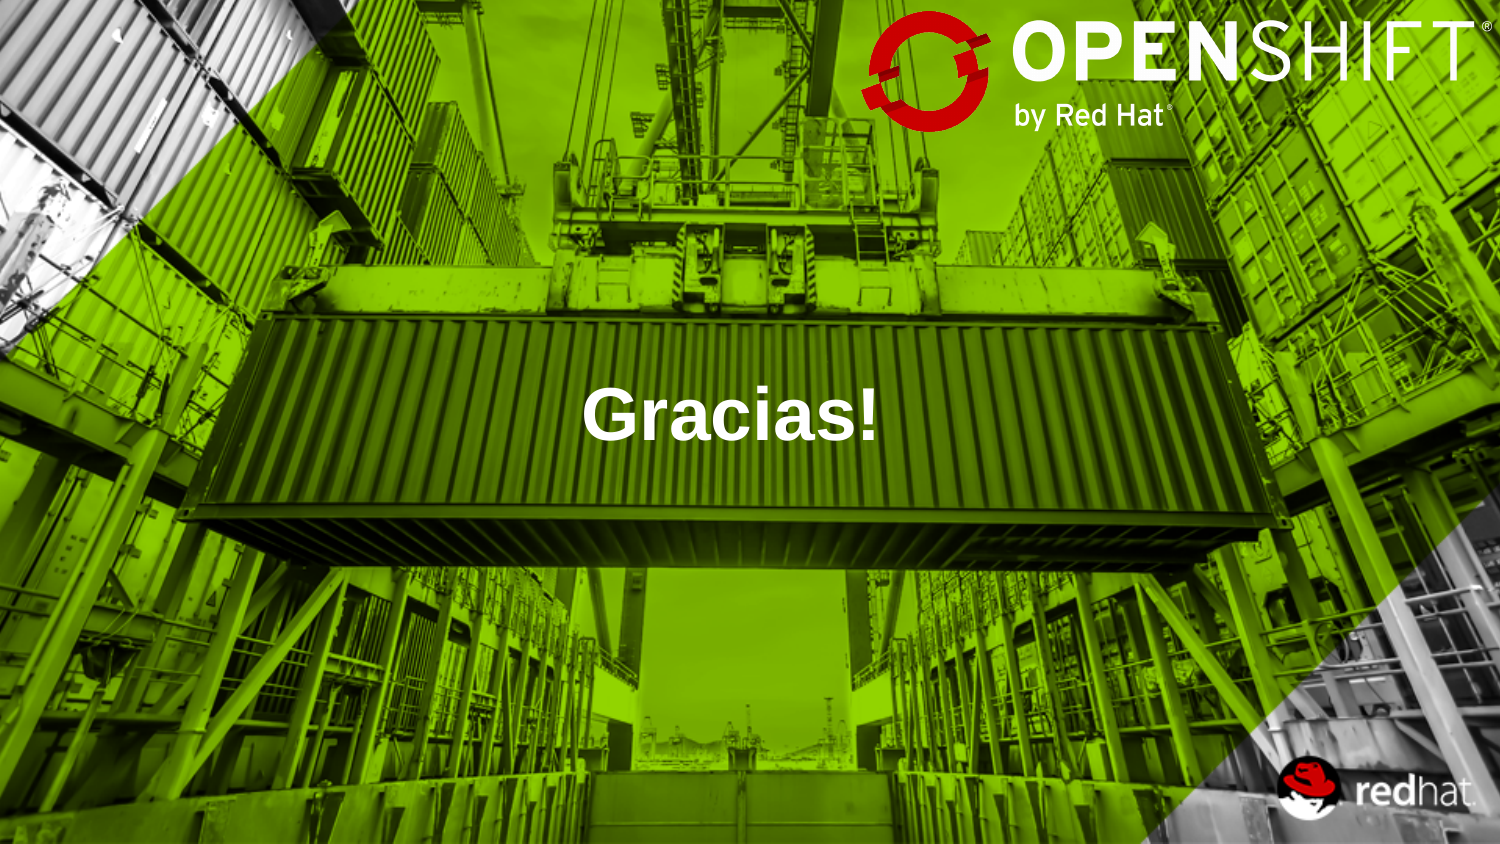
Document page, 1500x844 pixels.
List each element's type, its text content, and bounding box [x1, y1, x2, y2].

text_box Gracias! [121, 350, 1343, 508]
picture [0, 0, 1500, 844]
